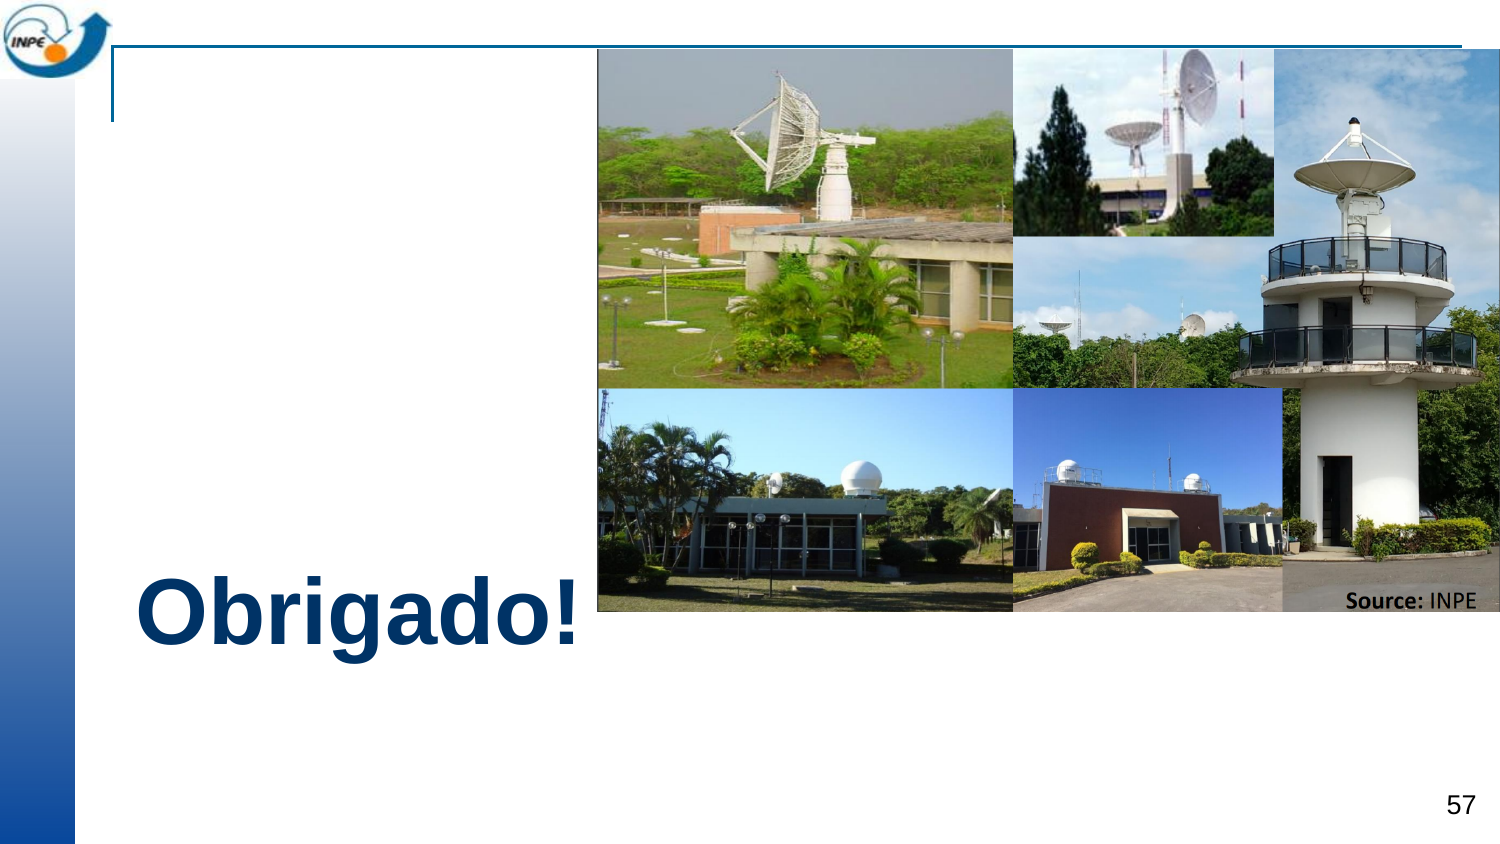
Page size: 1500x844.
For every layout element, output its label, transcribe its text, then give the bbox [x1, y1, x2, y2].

title Obrigado! [118, 542, 1394, 710]
picture [0, 0, 113, 79]
slide_number <number> [1403, 779, 1494, 844]
picture [597, 49, 1500, 613]
